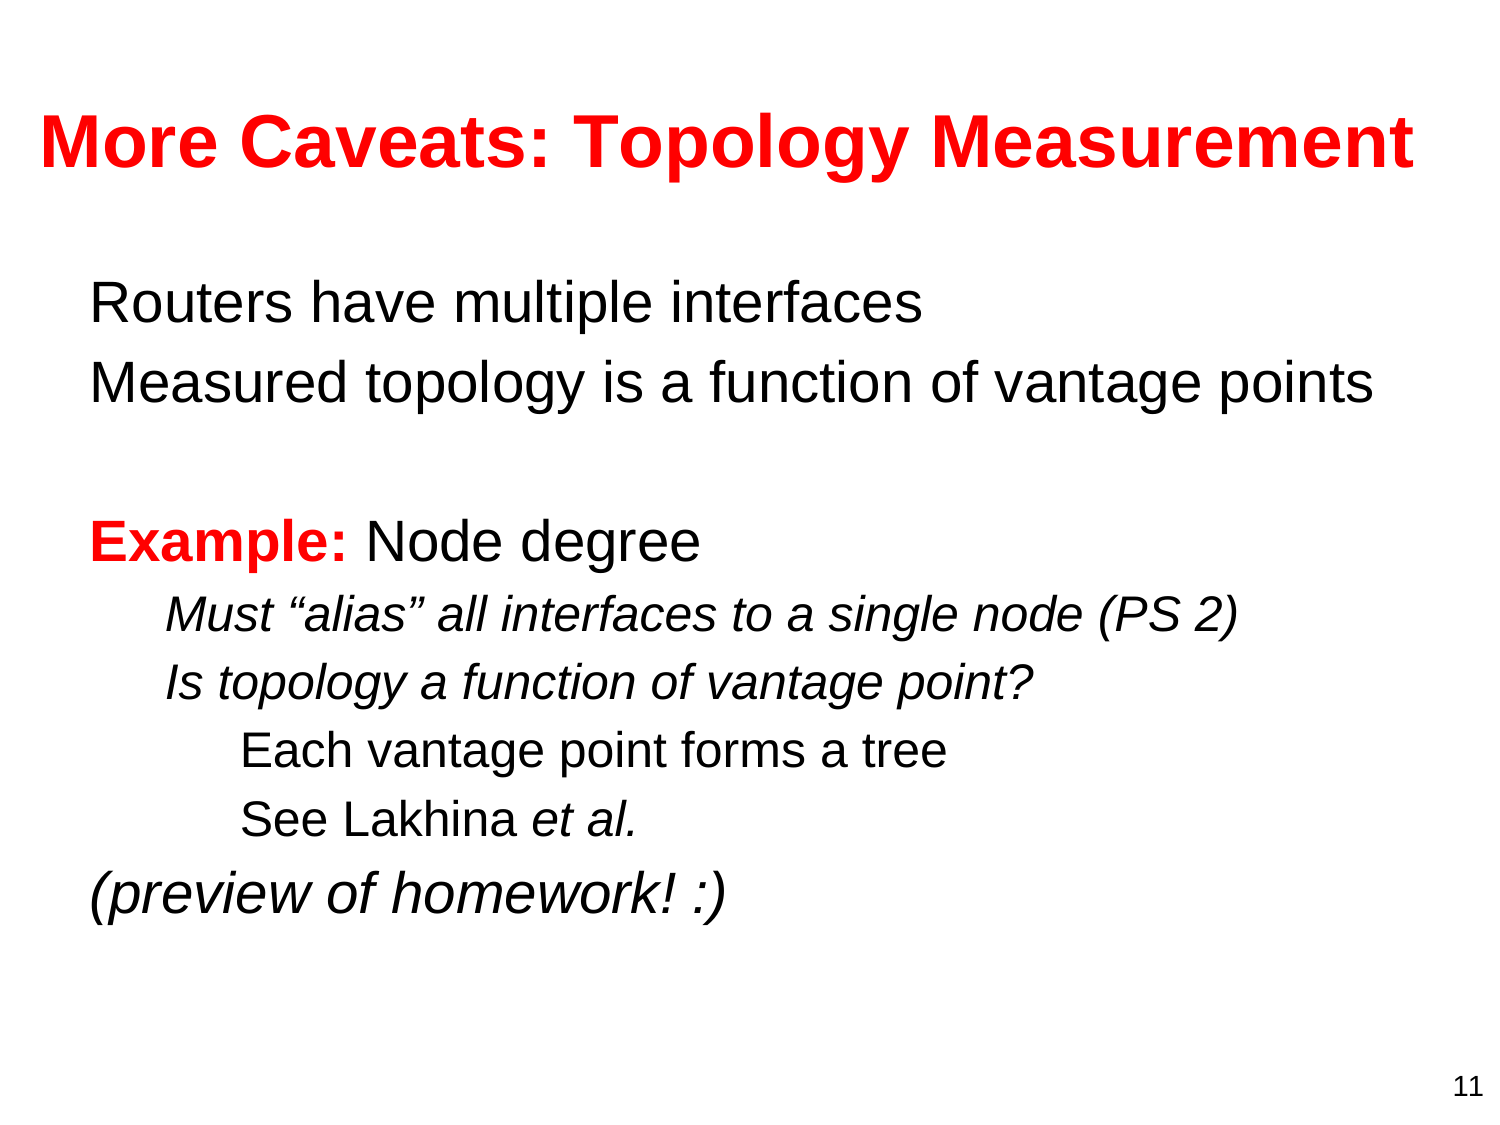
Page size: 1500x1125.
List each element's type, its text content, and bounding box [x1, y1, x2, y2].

list Routers have multiple interfaces Measured topology is a function of vantage points Example: Node degree Must “alias” all interfaces to a single node (PS 2) Is topology a function of vantage point? Each vantage point forms a tree See Lakhina et al. (preview of homework! :) [75, 262, 1500, 1006]
title More Caveats: Topology Measurement [24, 47, 1463, 236]
